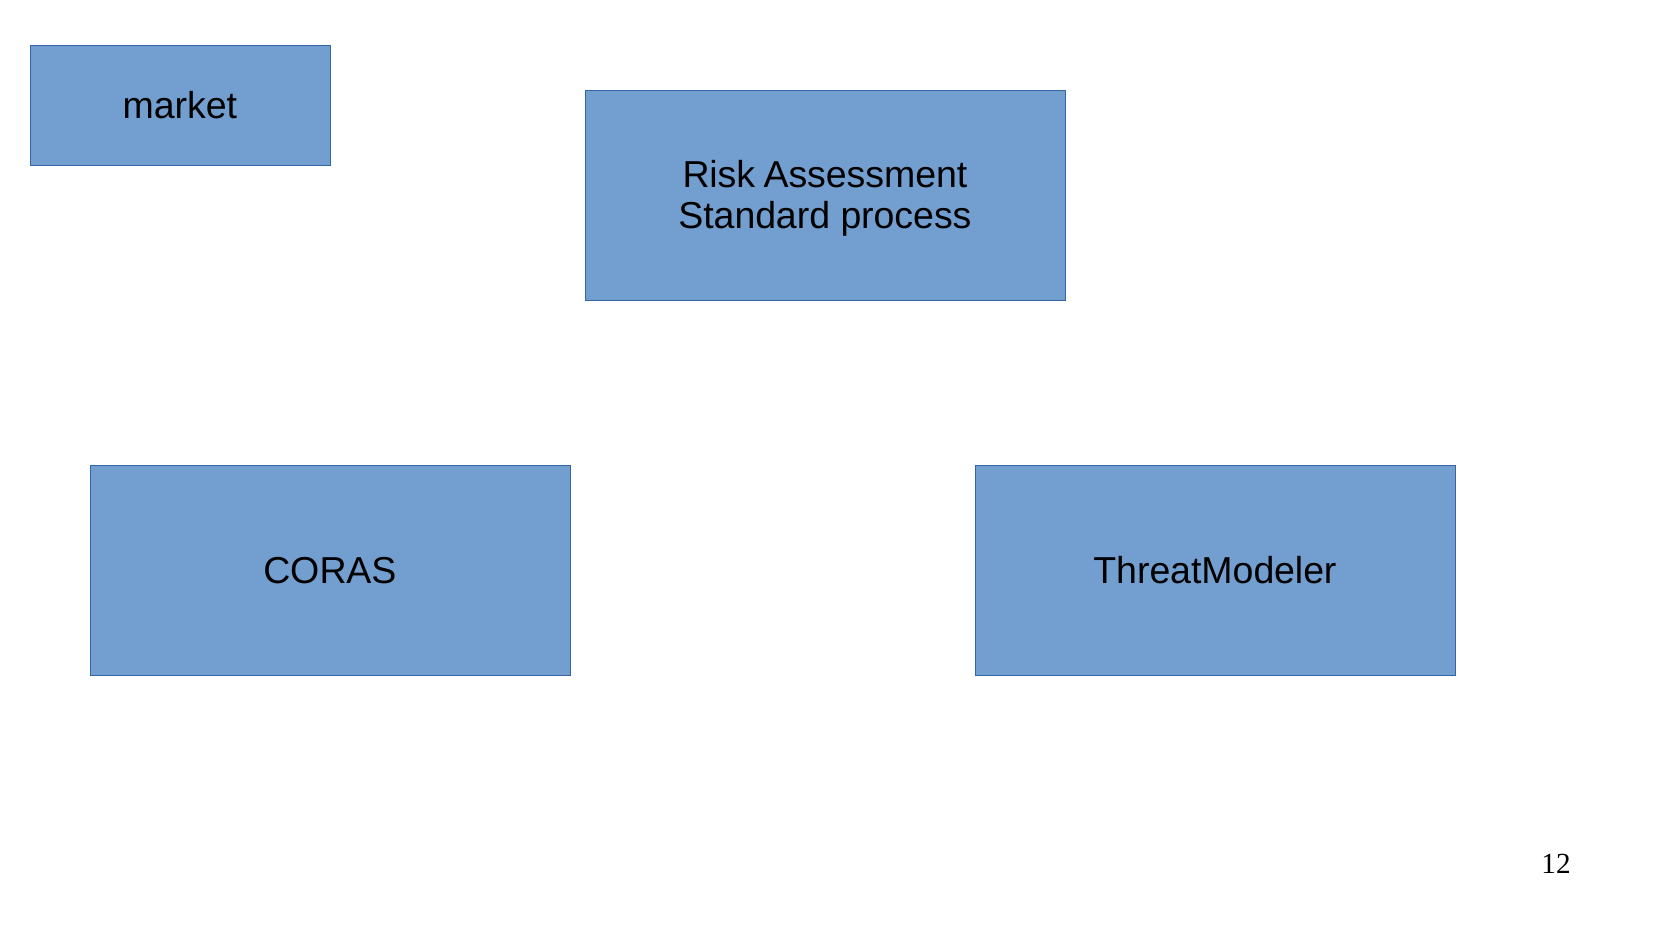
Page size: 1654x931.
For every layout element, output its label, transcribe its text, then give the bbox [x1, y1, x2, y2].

text_box Risk Assessment Standard process [585, 90, 1066, 301]
text_box market [30, 45, 331, 166]
text_box CORAS [90, 465, 571, 676]
text_box ThreatModeler [975, 465, 1456, 676]
